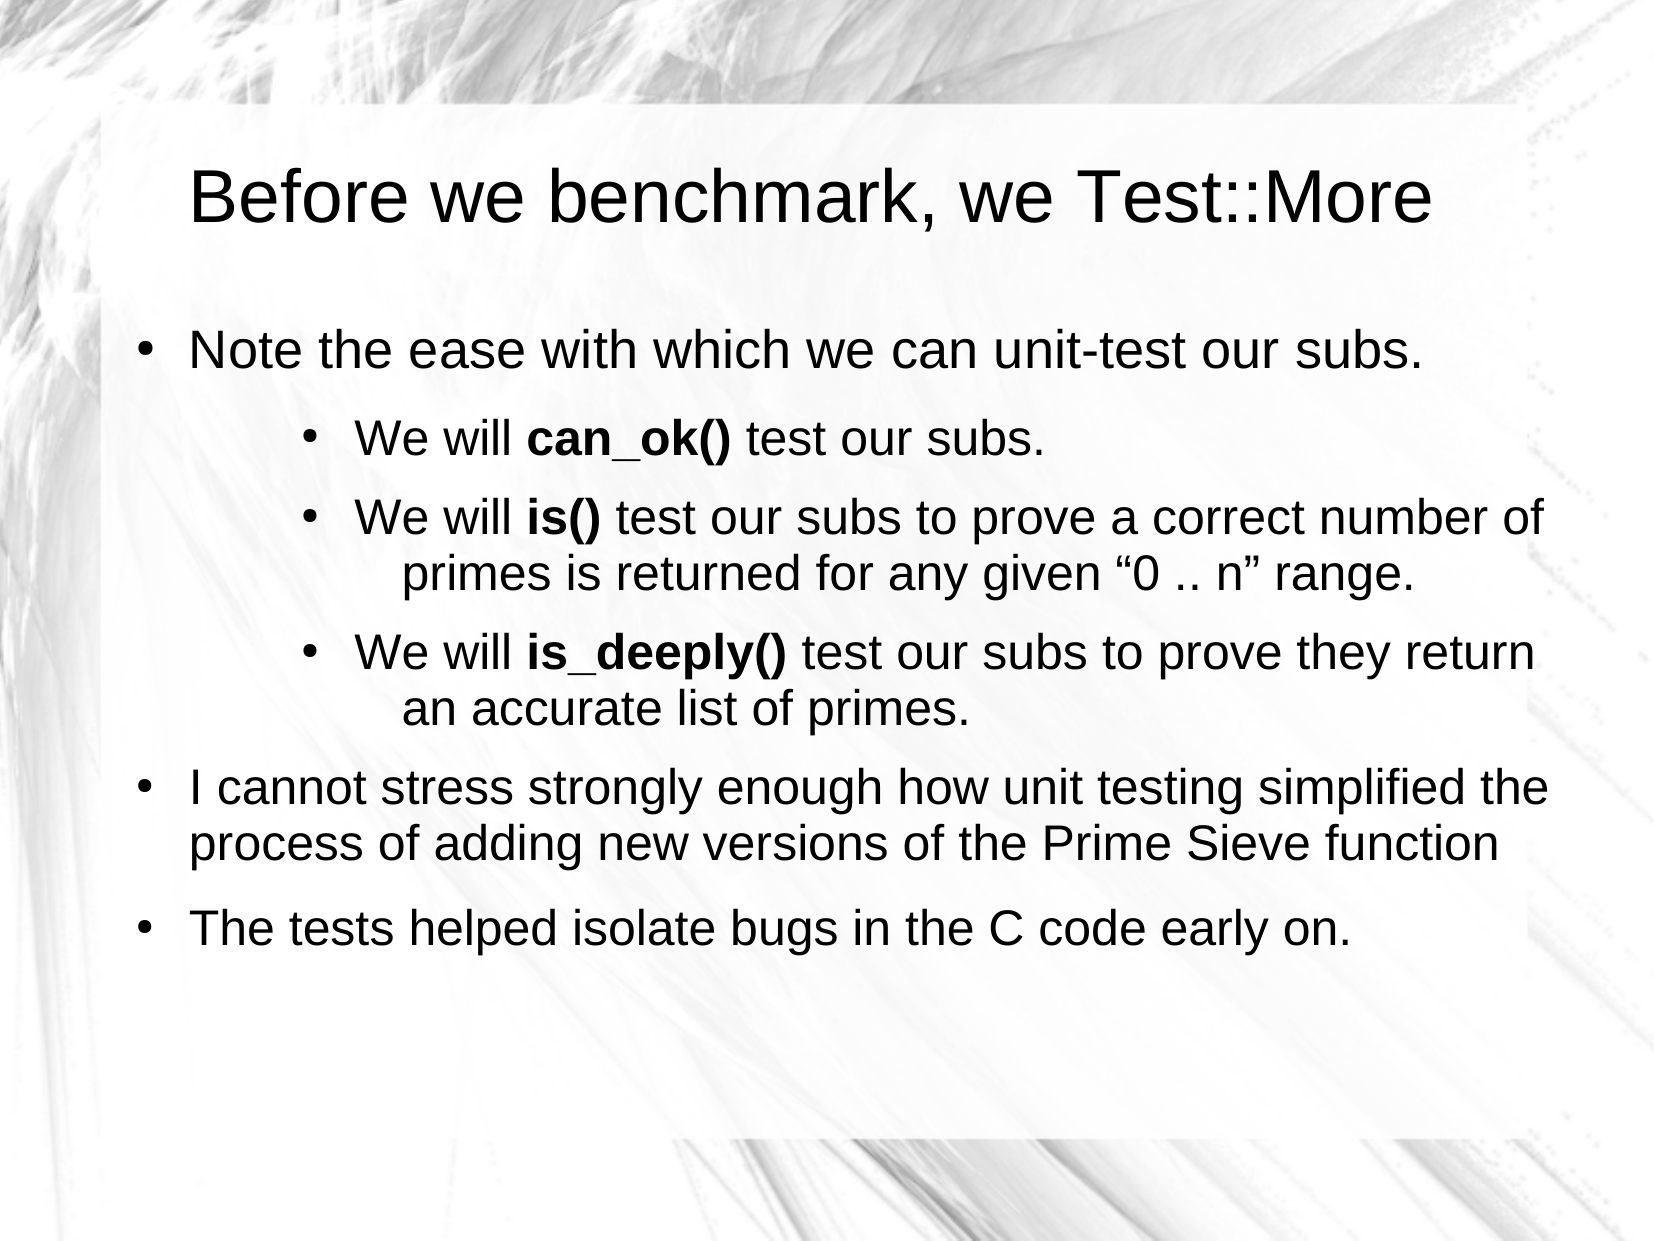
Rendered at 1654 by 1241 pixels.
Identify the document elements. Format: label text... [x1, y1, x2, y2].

picture [0, 0, 1654, 1241]
list Note the ease with which we can unit-test our subs. We will can_ok() test our subs. We will is() test our subs to prove a correct number of primes is returned for any given “0 .. n” range. We will is_deeply() test our subs to prove they return an accurate list of primes. I cannot stress strongly enough how unit testing simplified the process of adding new versions of the Prime Sieve function The tests helped isolate bugs in the C code early on. [118, 319, 1571, 1139]
title Before we benchmark, we Test::More [118, 112, 1506, 281]
